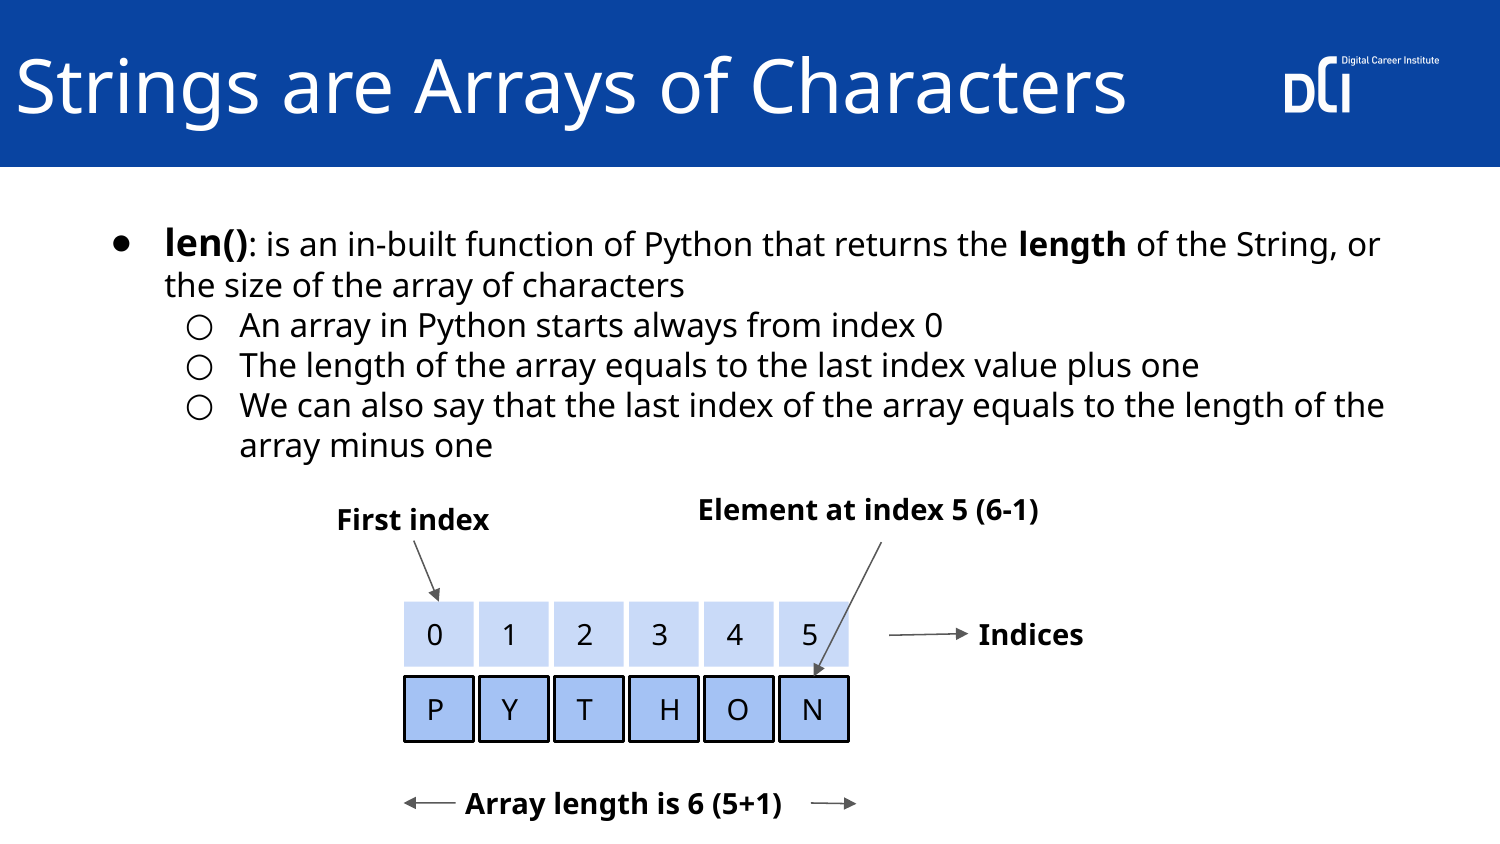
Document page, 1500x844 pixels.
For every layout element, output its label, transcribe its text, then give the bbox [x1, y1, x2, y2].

text_box N [779, 676, 849, 742]
text_box 1 [479, 601, 549, 667]
title Strings are Arrays of Characters [0, 0, 1500, 167]
text_box 5 [779, 601, 849, 667]
picture [1275, 44, 1445, 123]
text_box Indices [963, 601, 1110, 667]
text_box 0 [404, 601, 474, 667]
text_box 2 [554, 601, 624, 667]
text_box First index [321, 486, 573, 552]
text_box Y [479, 676, 549, 742]
text_box O [704, 676, 774, 742]
text_box H [629, 676, 699, 742]
text_box 4 [704, 601, 774, 667]
text_box len(): is an in-built function of Python that returns the length of the String, or the size of the array of characters An array in Python starts always from index 0 The length of the array equals to the last index value plus one We can also say that the last index of the array equals to the length of the array minus one [74, 204, 1445, 759]
text_box Array length is 6 (5+1) [450, 770, 811, 836]
text_box T [554, 676, 624, 742]
text_box P [404, 676, 474, 742]
text_box 3 [629, 601, 699, 667]
text_box Element at index 5 (6-1) [682, 476, 1081, 542]
text_box 5 [821, 611, 849, 667]
